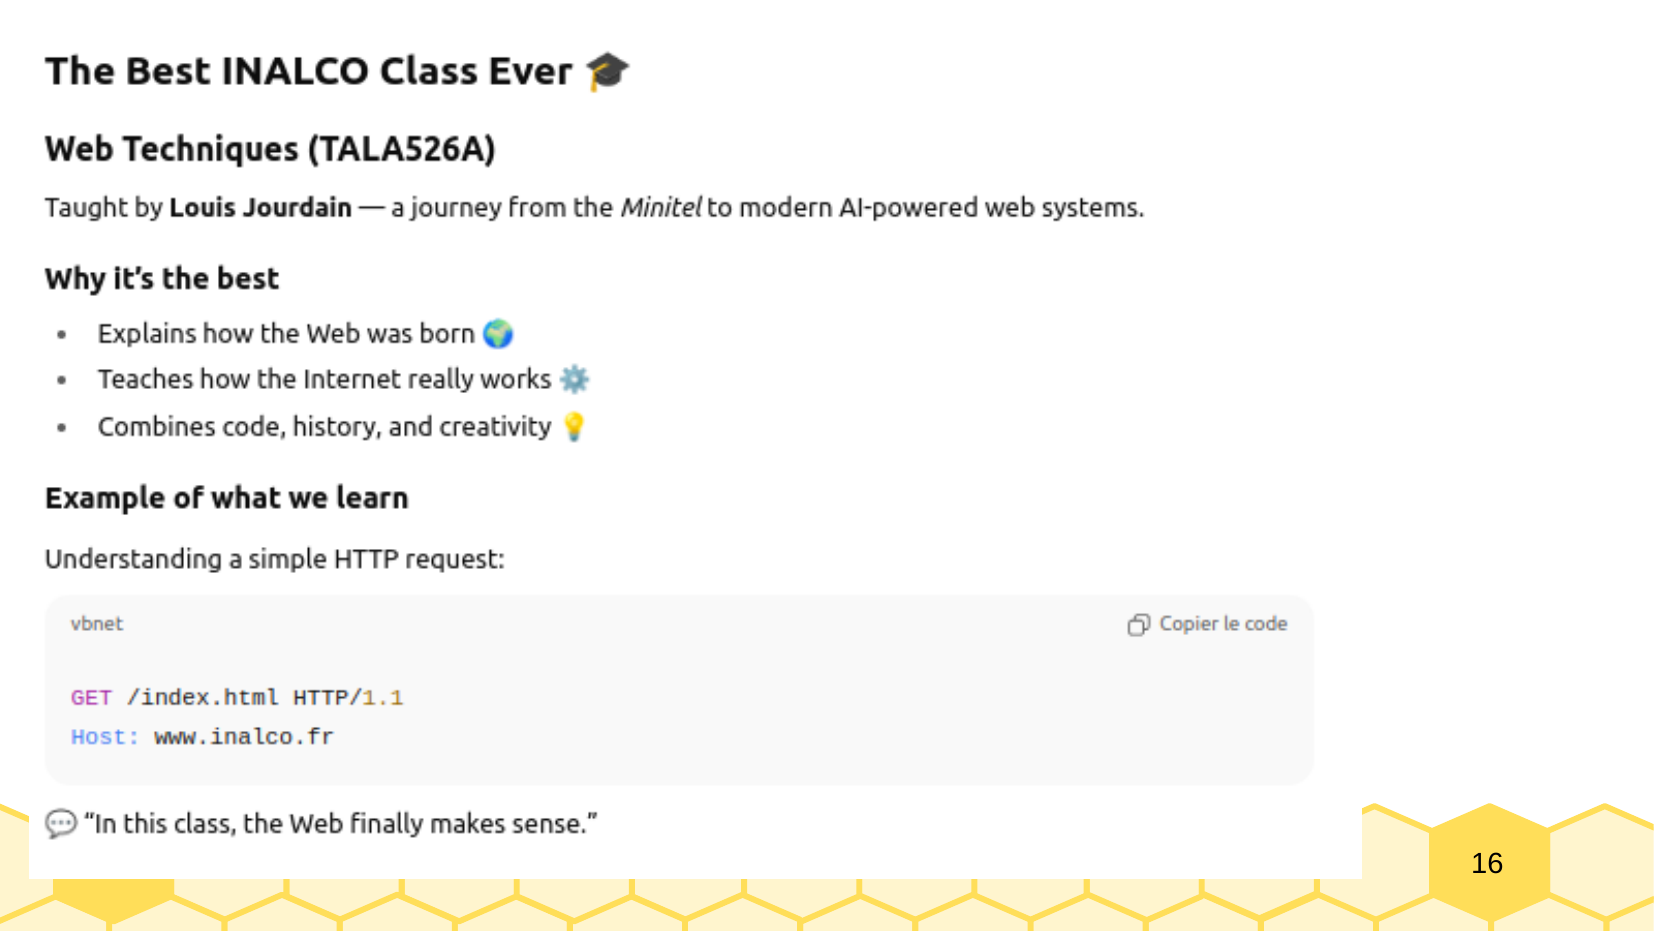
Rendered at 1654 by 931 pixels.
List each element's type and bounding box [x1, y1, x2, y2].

picture [29, 29, 1362, 879]
